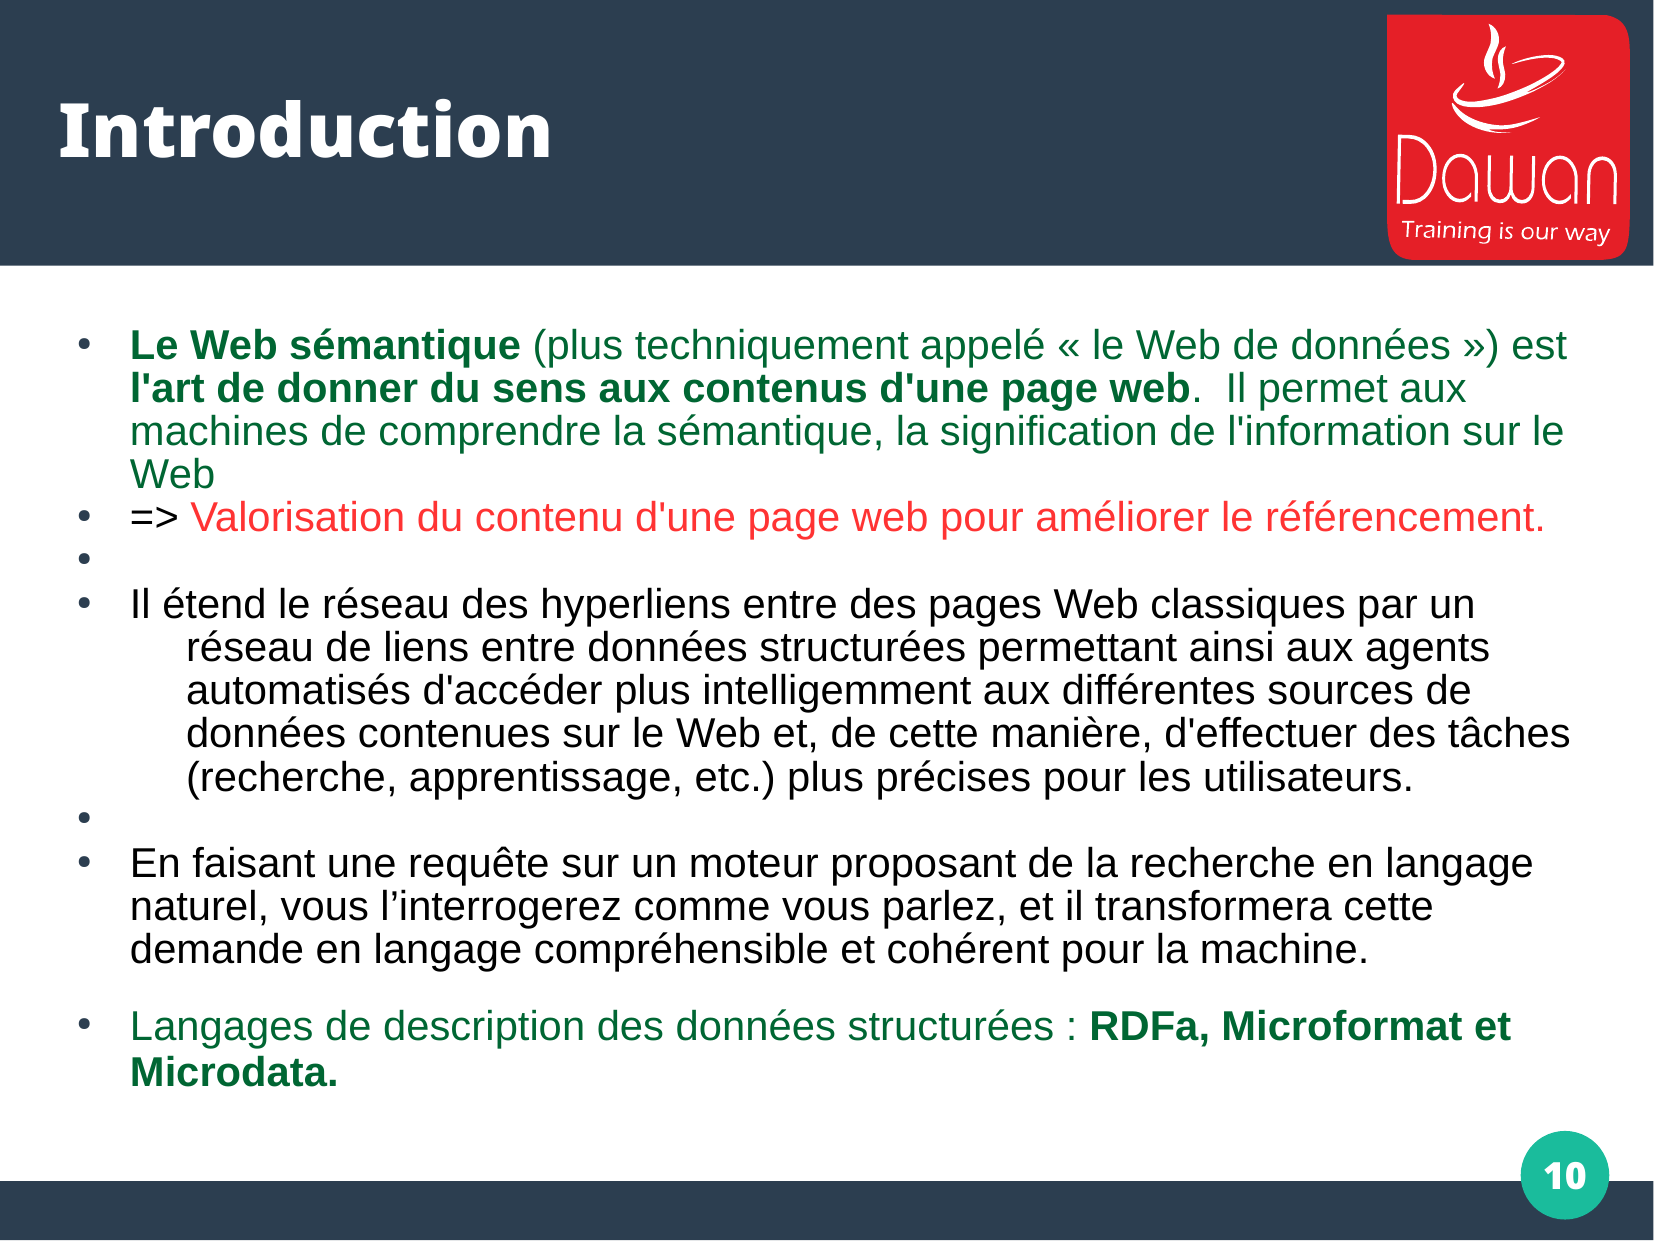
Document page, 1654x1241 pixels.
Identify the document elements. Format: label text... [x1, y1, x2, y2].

title Introduction [59, 49, 1387, 207]
list Le Web sémantique (plus techniquement appelé « le Web de données ») est l'art de donner du sens aux contenus d'une page web. Il permet aux machines de comprendre la sémantique, la signification de l'information sur le Web => Valorisation du contenu d'une page web pour améliorer le référencement. Il étend le réseau des hyperliens entre des pages Web classiques par un réseau de liens entre données structurées permettant ainsi aux agents automatisés d'accéder plus intelligemment aux différentes sources de données contenues sur le Web et, de cette manière, d'effectuer des tâches (recherche, apprentissage, etc.) plus précises pour les utilisateurs. En faisant une requête sur un moteur proposant de la recherche en langage naturel, vous l’interrogerez comme vous parlez, et il transformera cette demande en langage compréhensible et cohérent pour la machine. Langages de description des données structurées : RDFa, Microformat et Microdata. [59, 324, 1595, 1152]
picture [1387, 14, 1630, 260]
